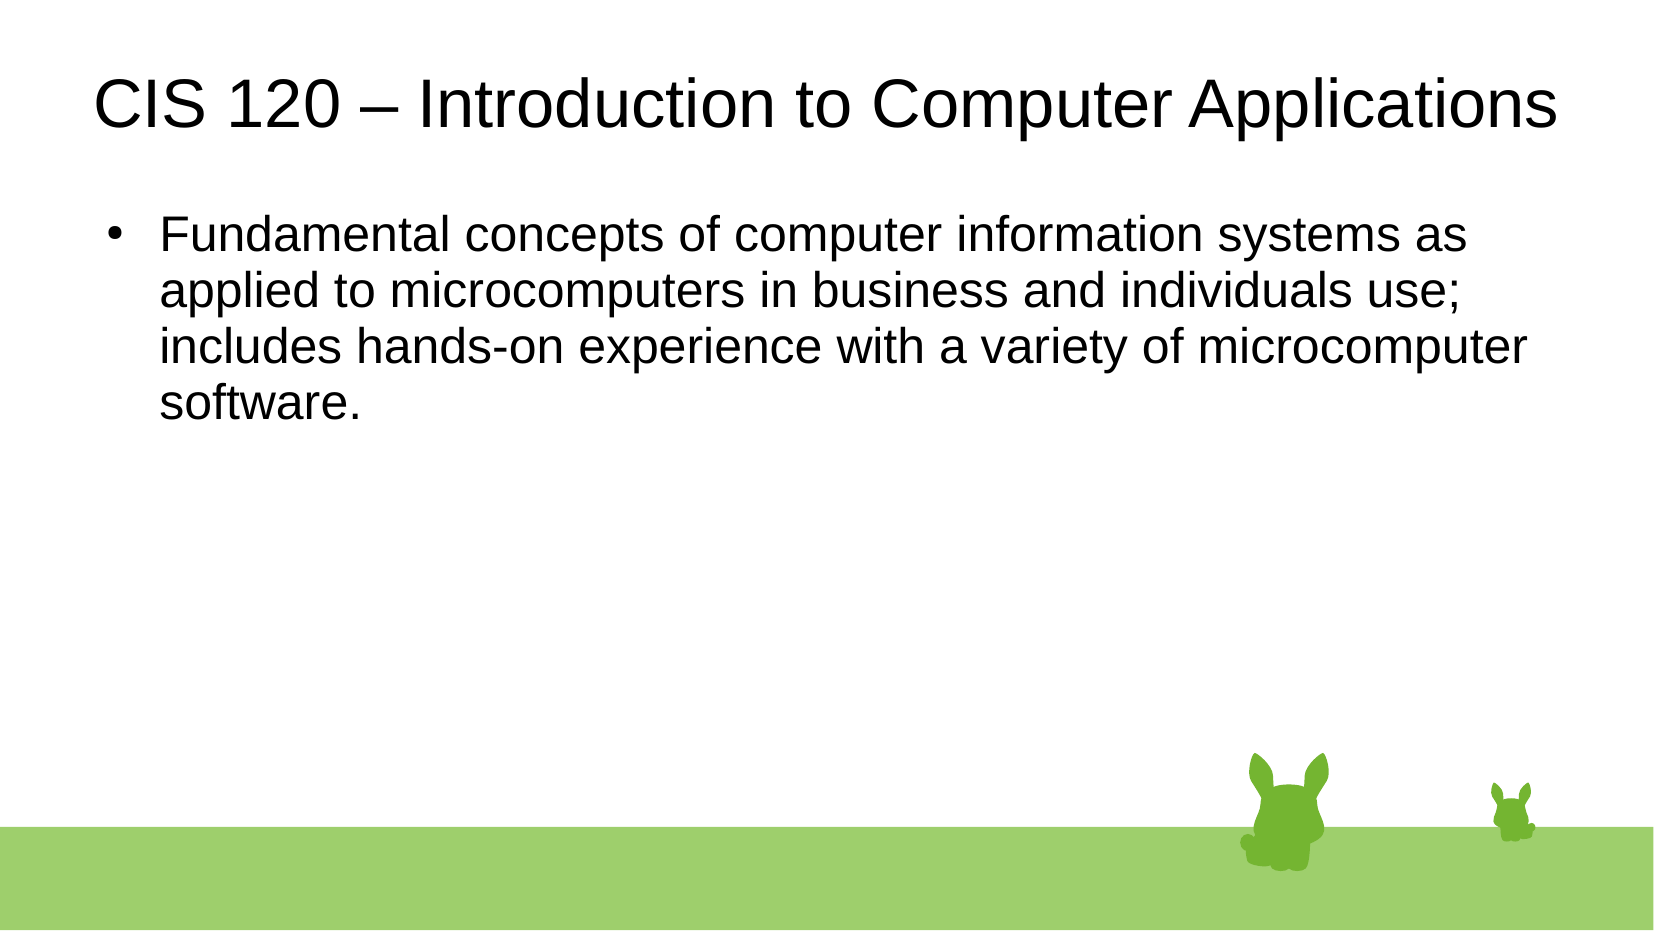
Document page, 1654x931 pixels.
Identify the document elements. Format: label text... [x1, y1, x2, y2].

title CIS 120 – Introduction to Computer Applications [88, 29, 1565, 178]
list Fundamental concepts of computer information systems as applied to microcomputers in business and individuals use; includes hands-on experience with a variety of microcomputer software. [88, 206, 1565, 739]
